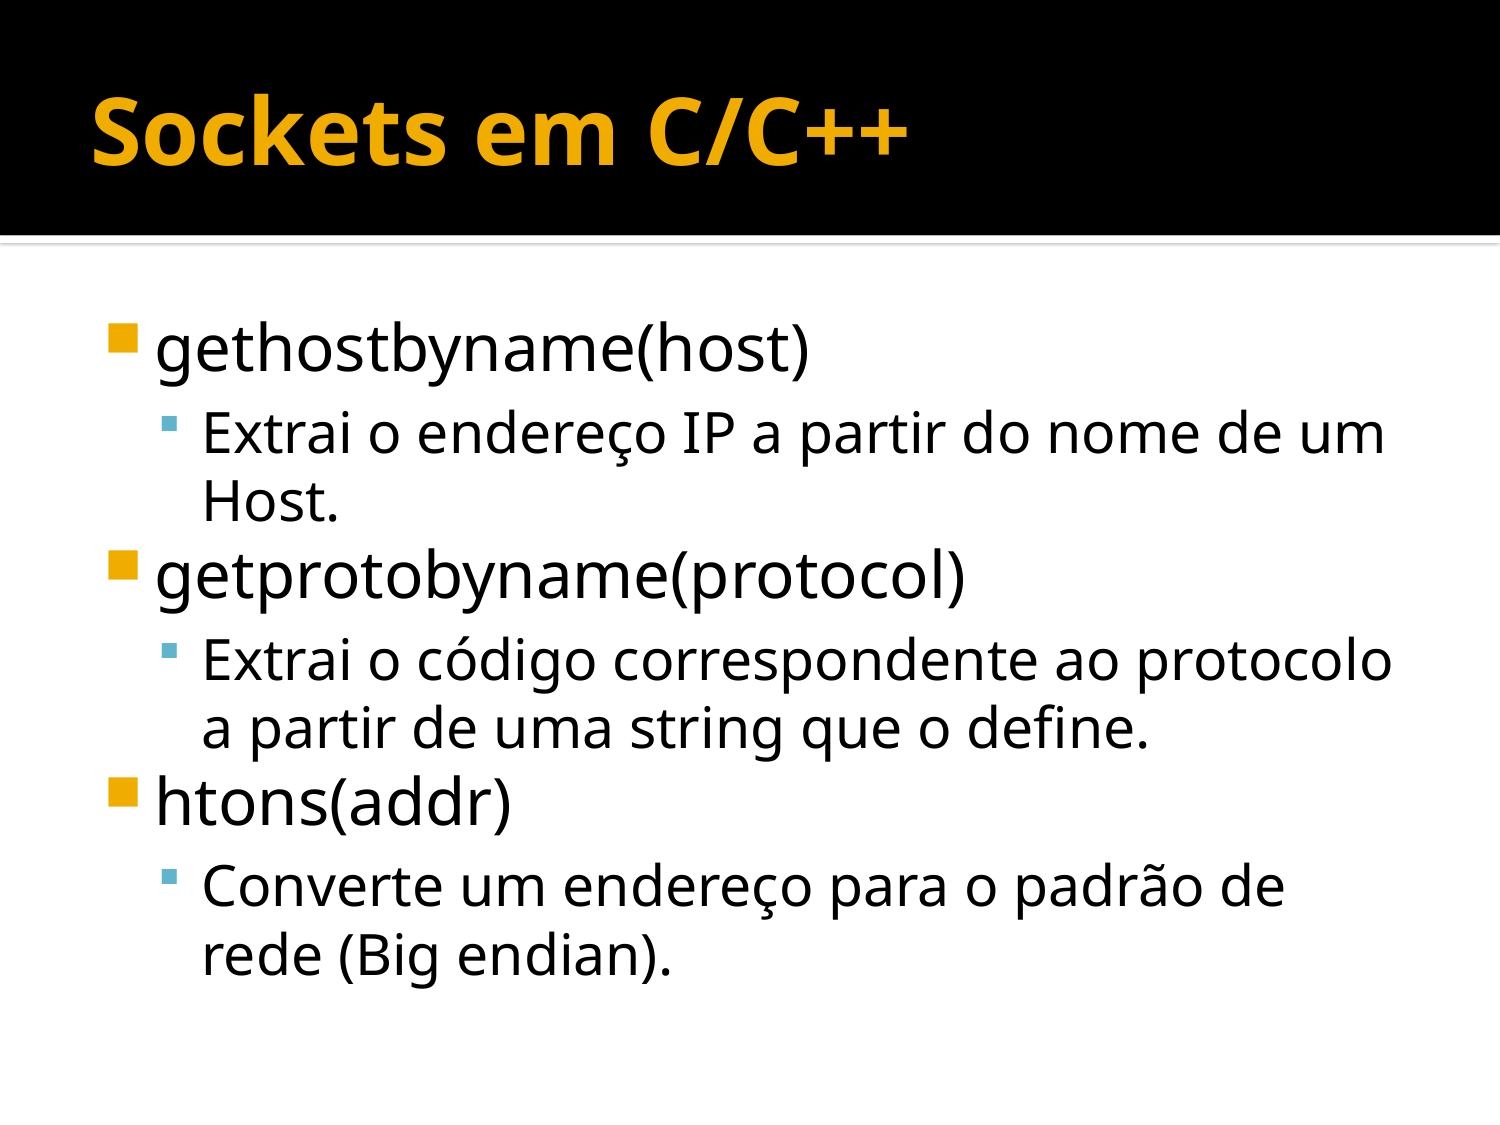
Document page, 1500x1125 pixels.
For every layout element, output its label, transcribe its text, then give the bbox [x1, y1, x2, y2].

list gethostbyname(host) Extrai o endereço IP a partir do nome de um Host. getprotobyname(protocol) Extrai o código correspondente ao protocolo a partir de uma string que o define. htons(addr) Converte um endereço para o padrão de rede (Big endian). [75, 291, 1425, 1050]
title Sockets em C/C++ [75, 25, 1425, 231]
